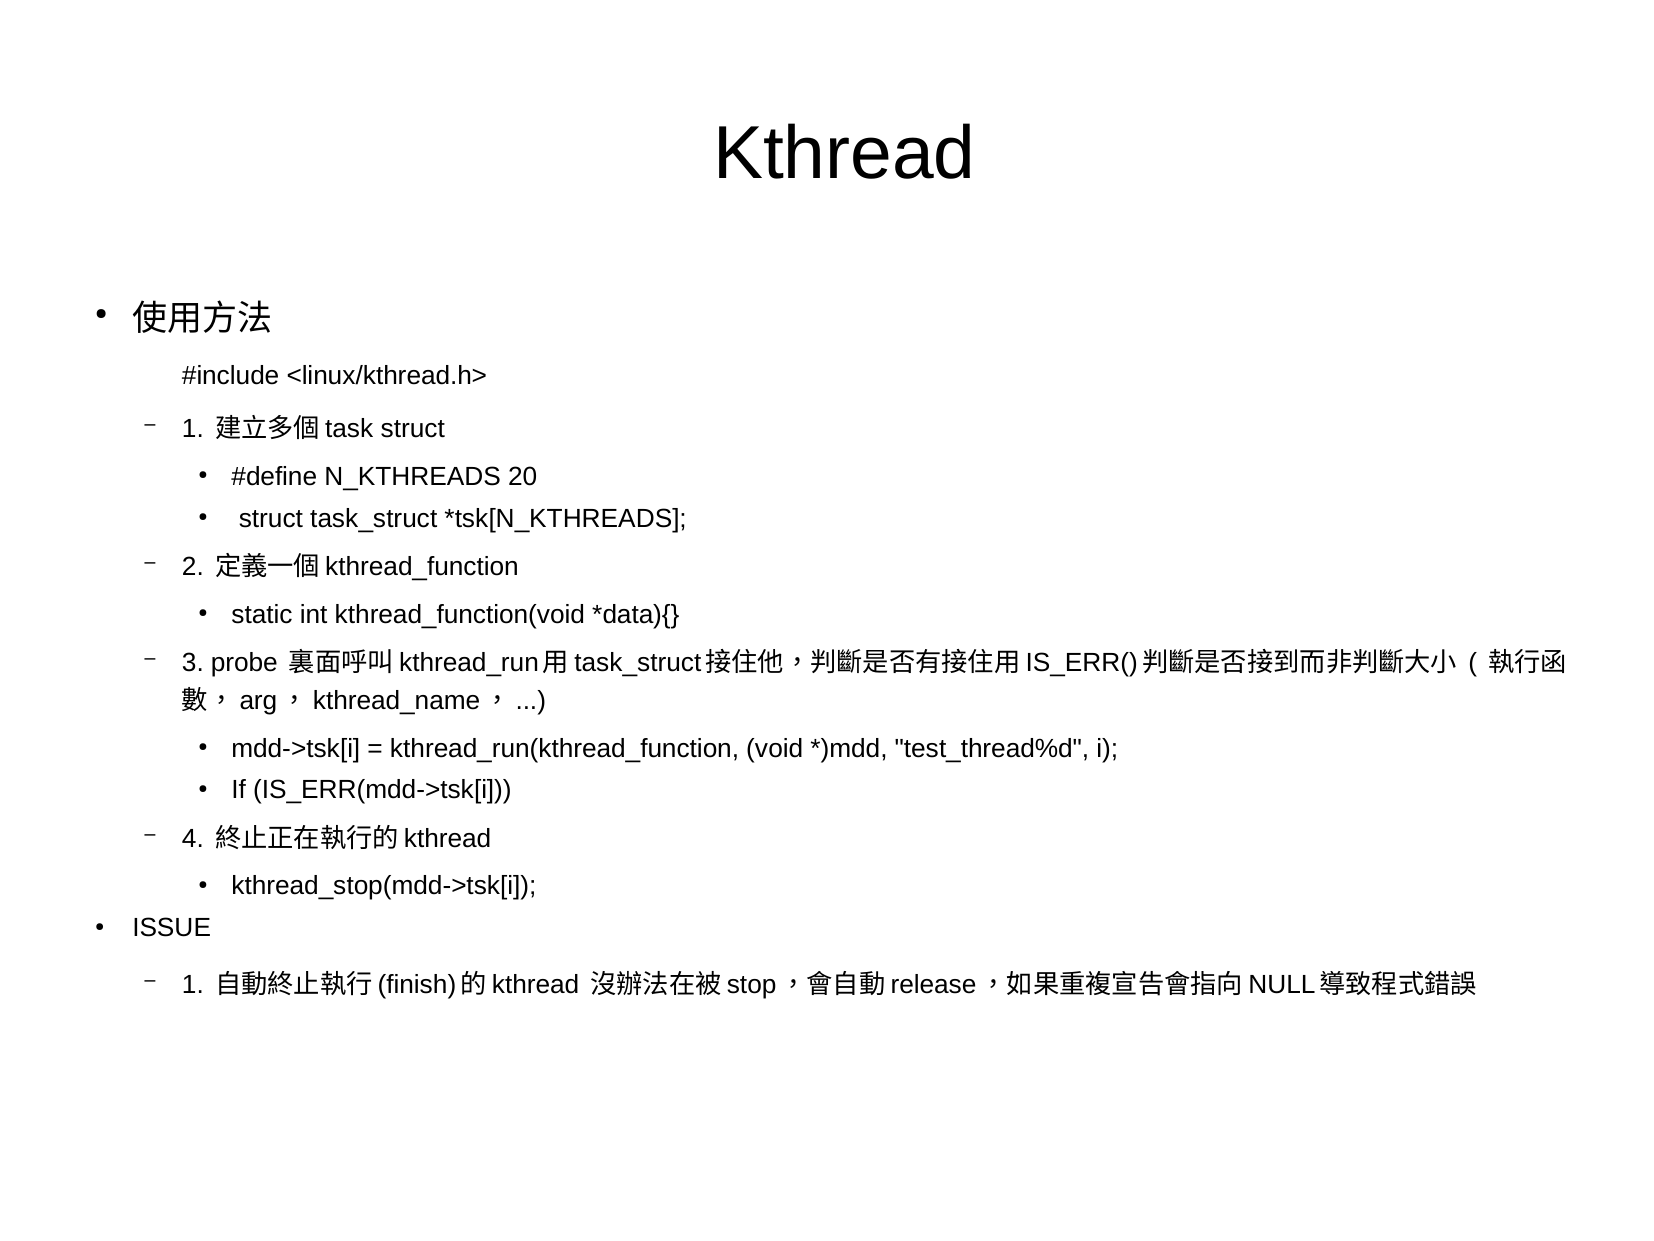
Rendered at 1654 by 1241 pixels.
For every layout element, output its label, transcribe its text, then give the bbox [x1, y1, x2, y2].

list 使用方法 #include <linux/kthread.h> 1. 建立多個task struct #define N_KTHREADS 20 struct task_struct *tsk[N_KTHREADS]; 2. 定義一個kthread_function static int kthread_function(void *data){} 3. probe 裏面呼叫kthread_run用task_struct接住他，判斷是否有接住用IS_ERR()判斷是否接到而非判斷大小 ( 執行函數，arg，kthread_name，...) mdd->tsk[i] = kthread_run(kthread_function, (void *)mdd, "test_thread%d", i); If (IS_ERR(mdd->tsk[i])) 4. 終止正在執行的kthread kthread_stop(mdd->tsk[i]); ISSUE 1. 自動終止執行(finish)的kthread 沒辦法在被stop，會自動release，如果重複宣告會指向NULL導致程式錯誤 [82, 290, 1571, 1010]
title Kthread [82, 49, 1571, 257]
